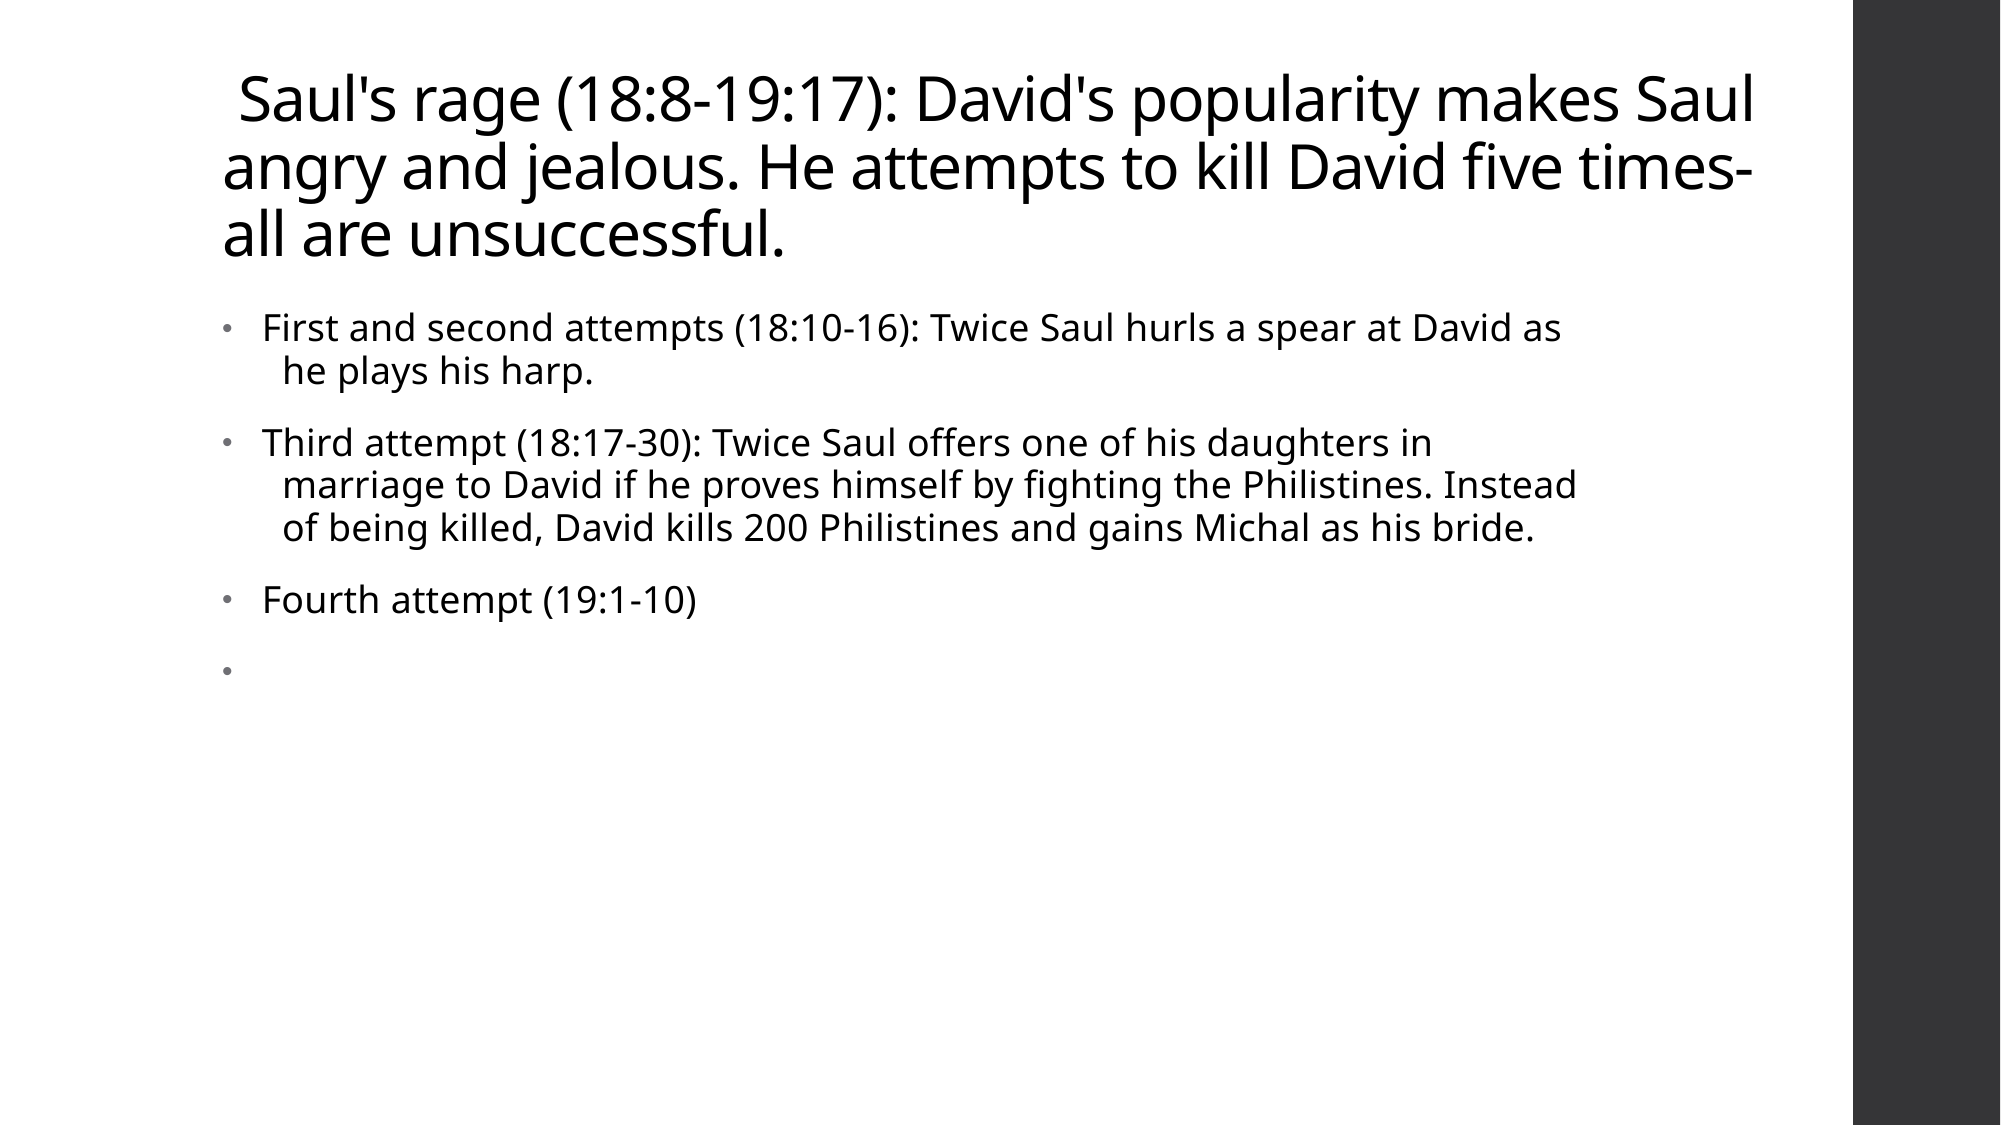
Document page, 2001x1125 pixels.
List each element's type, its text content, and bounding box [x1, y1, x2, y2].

title Saul's rage (18:8-19:17): David's popularity makes Saul angry and jealous. He attempts to kill David five times-all are unsuccessful. [206, 60, 1797, 278]
list First and second attempts (18:10-16): Twice Saul hurls a spear at David as he plays his harp. Third attempt (18:17-30): Twice Saul offers one of his daughters in marriage to David if he proves himself by fighting the Philistines. Instead of being killed, David kills 200 Philistines and gains Michal as his bride. Fourth attempt (19:1-10) [206, 299, 1617, 1014]
